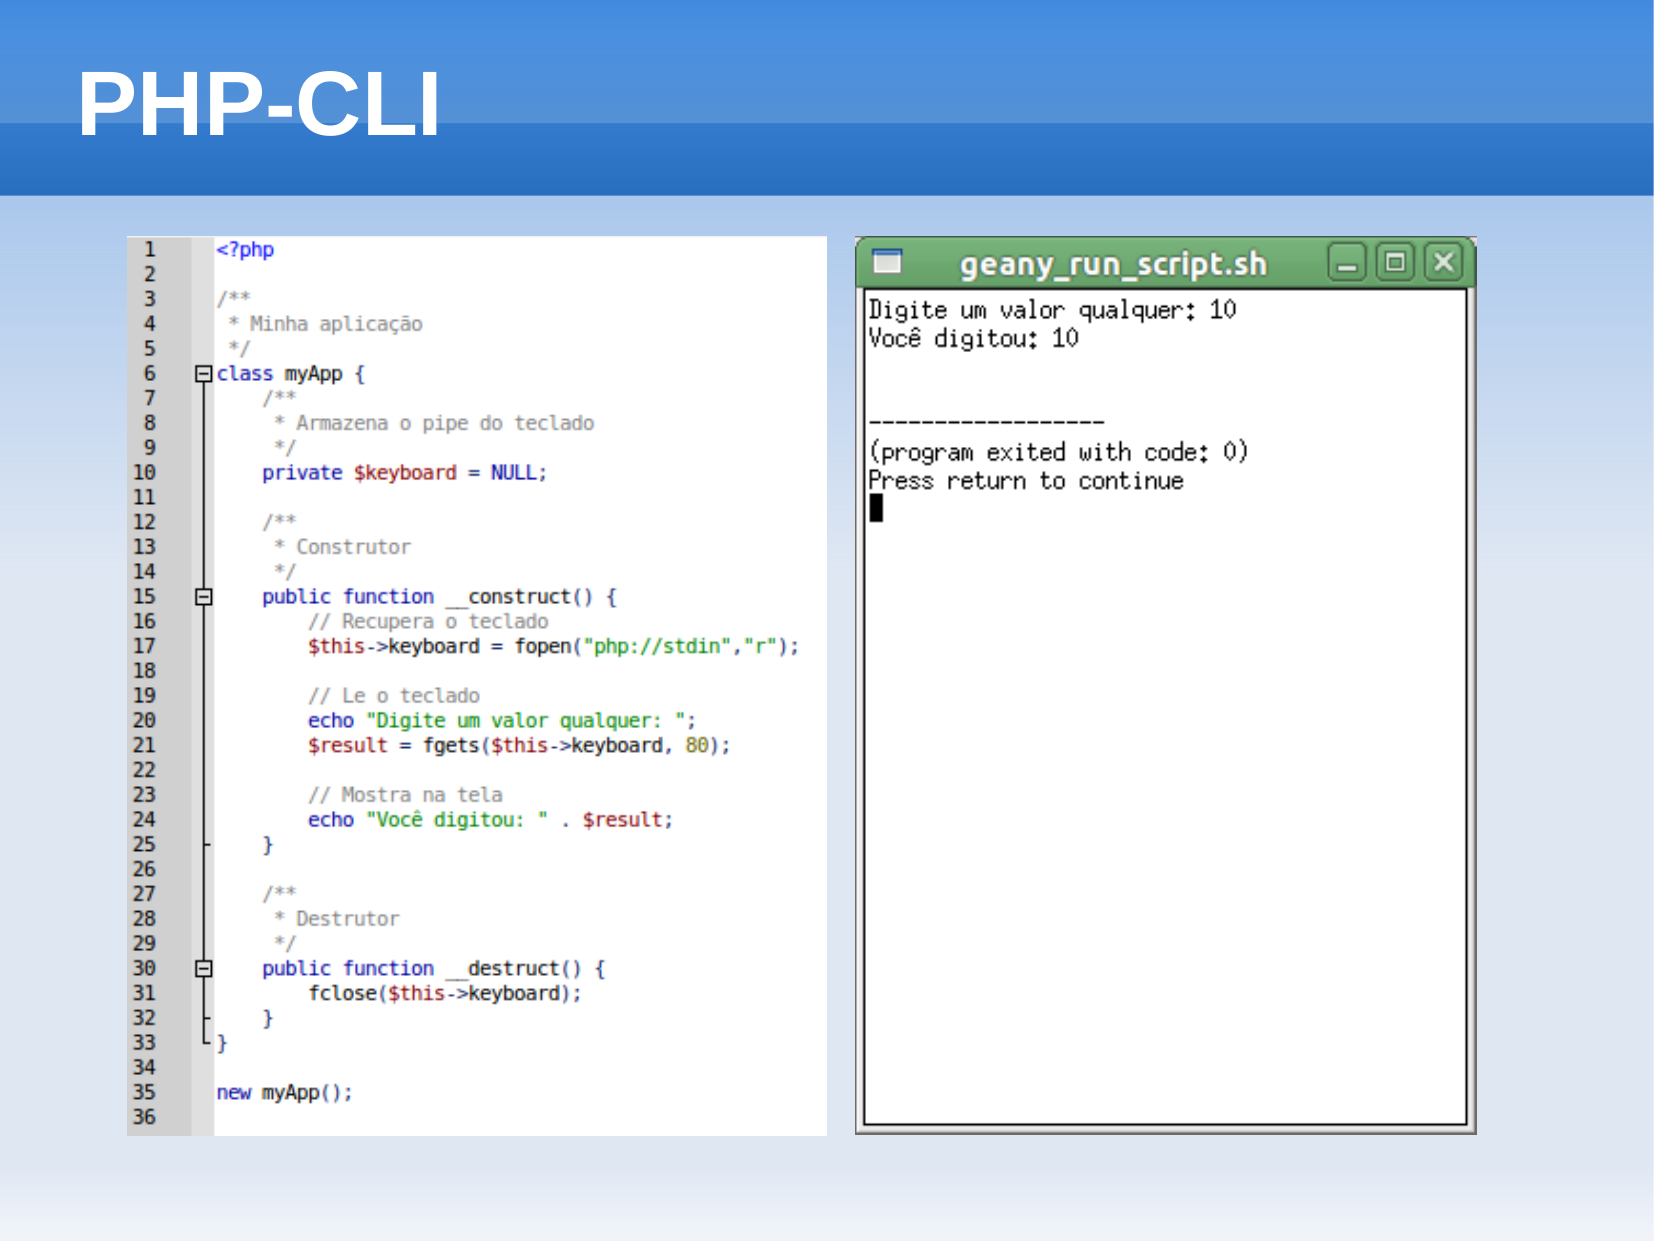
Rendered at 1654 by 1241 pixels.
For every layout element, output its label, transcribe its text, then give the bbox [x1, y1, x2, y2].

picture [0, 0, 1654, 1241]
title PHP-CLI [76, 0, 1565, 208]
